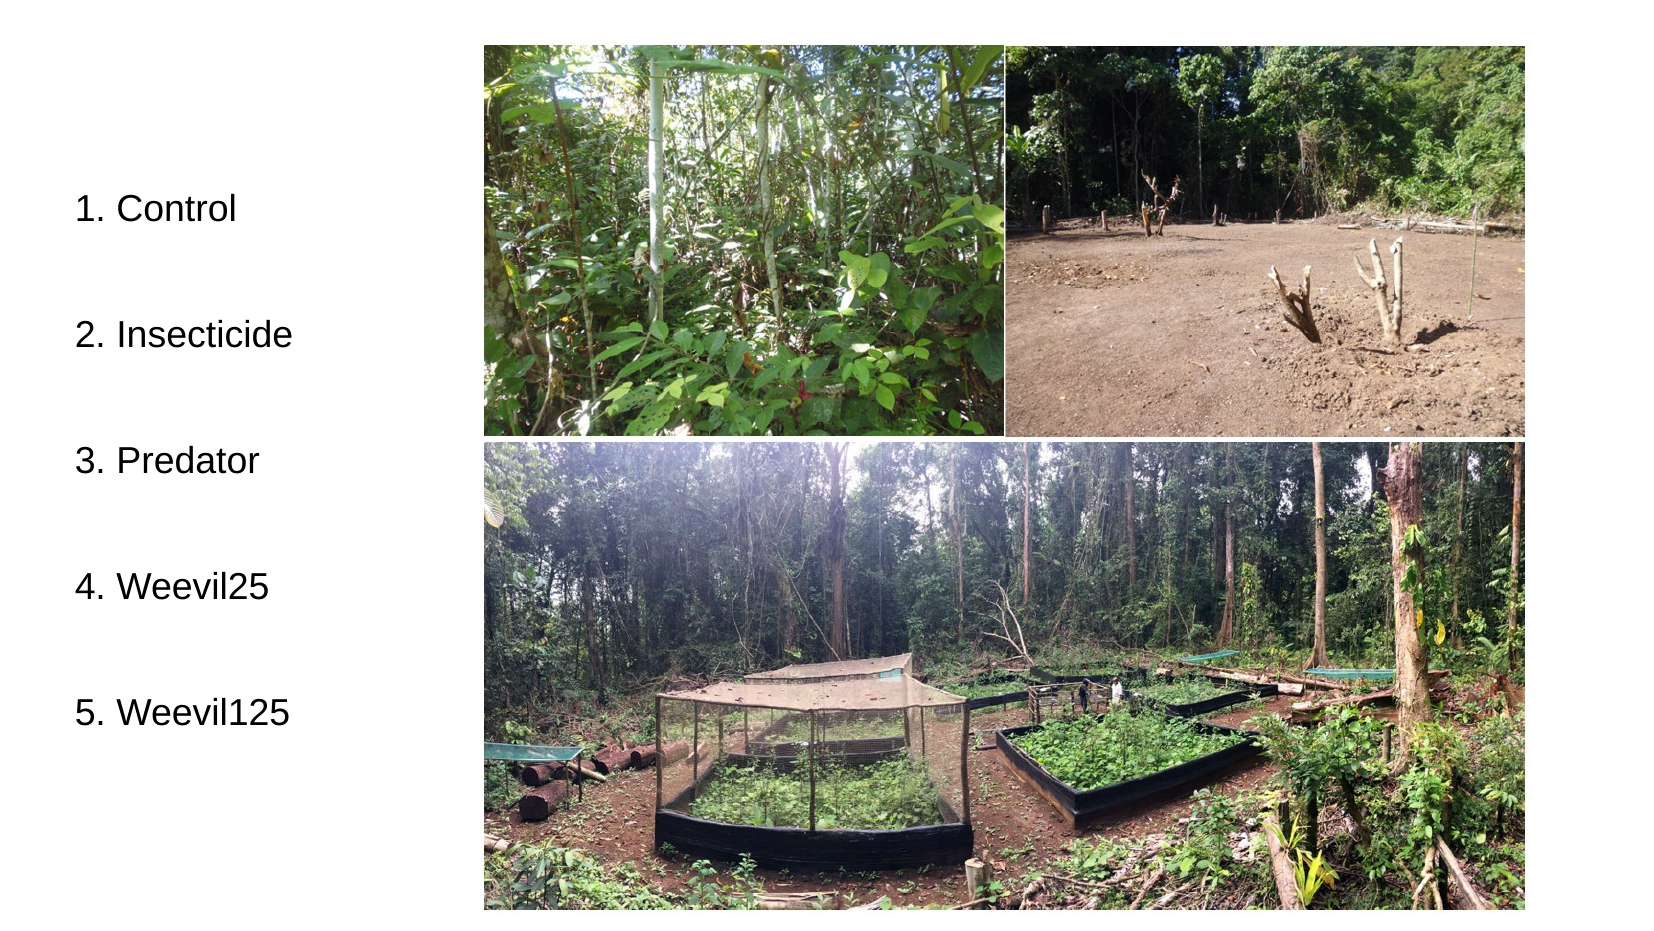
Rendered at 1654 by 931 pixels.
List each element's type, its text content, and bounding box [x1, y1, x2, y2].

text_box 1. Control 2. Insecticide 3. Predator 4. Weevil25 5. Weevil125 [60, 180, 481, 741]
picture [481, 41, 1531, 916]
